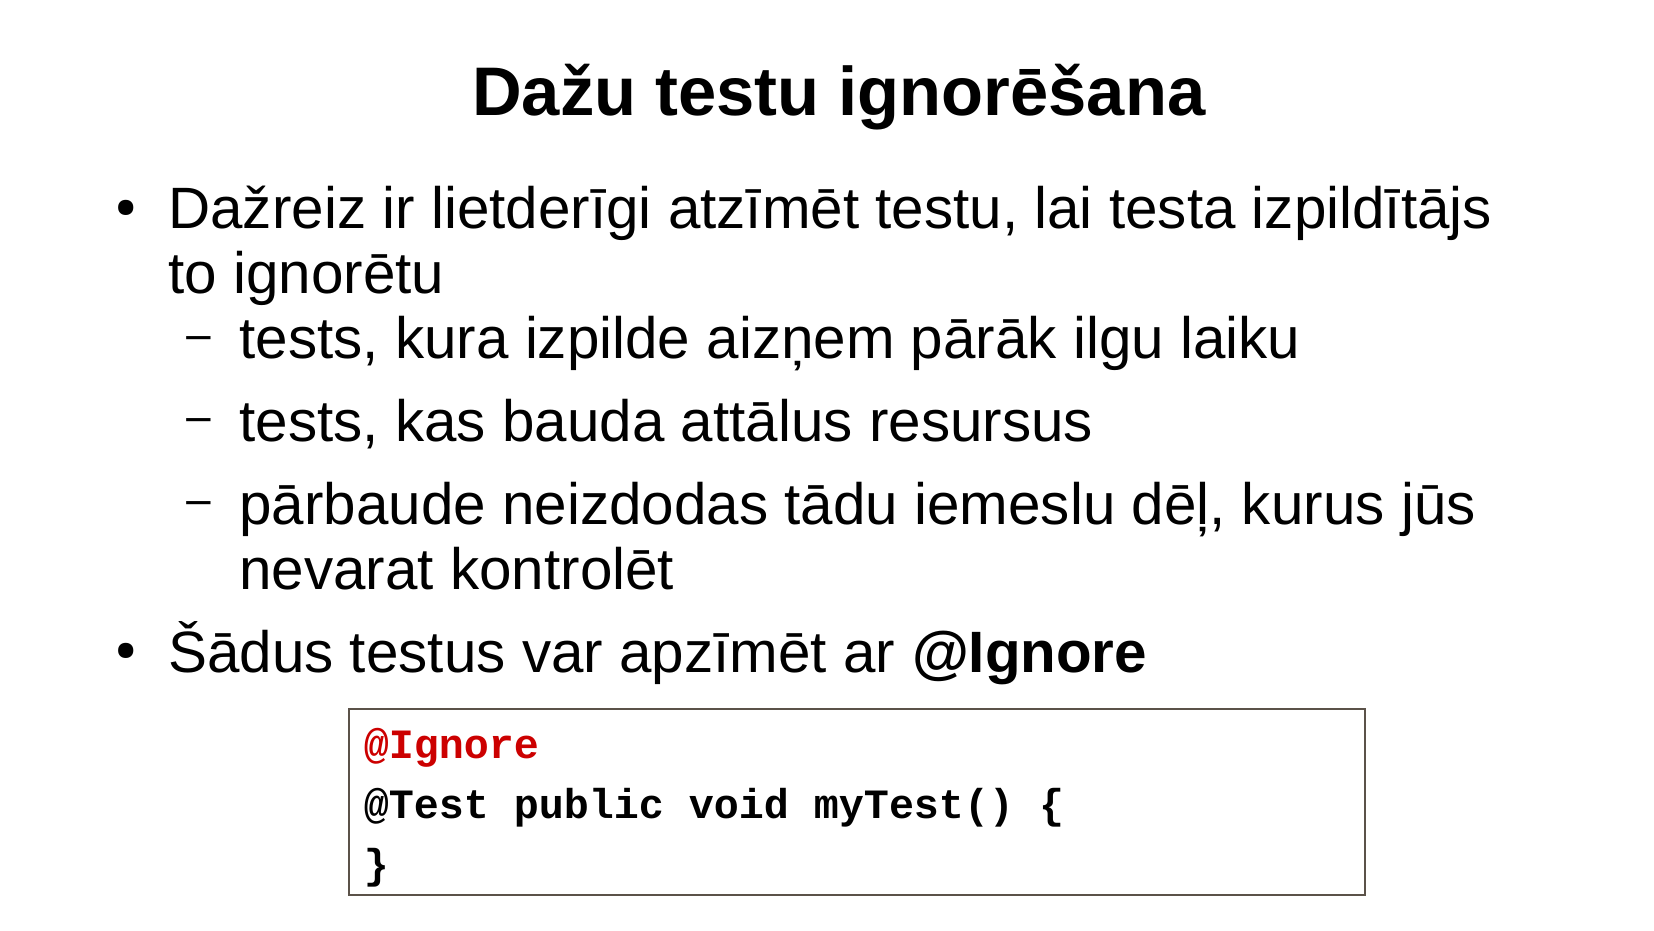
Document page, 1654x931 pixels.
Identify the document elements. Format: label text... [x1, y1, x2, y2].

list Dažreiz ir lietderīgi atzīmēt testu, lai testa izpildītājs to ignorētu tests, kura izpilde aizņem pārāk ilgu laiku tests, kas bauda attālus resursus pārbaude neizdodas tādu iemeslu dēļ, kurus jūs nevarat kontrolēt Šādus testus var apzīmēt ar @Ignore [82, 168, 1538, 889]
text_box @Ignore @Test public void myTest() { } [349, 708, 1365, 896]
title Dažu testu ignorēšana [82, 37, 1571, 147]
